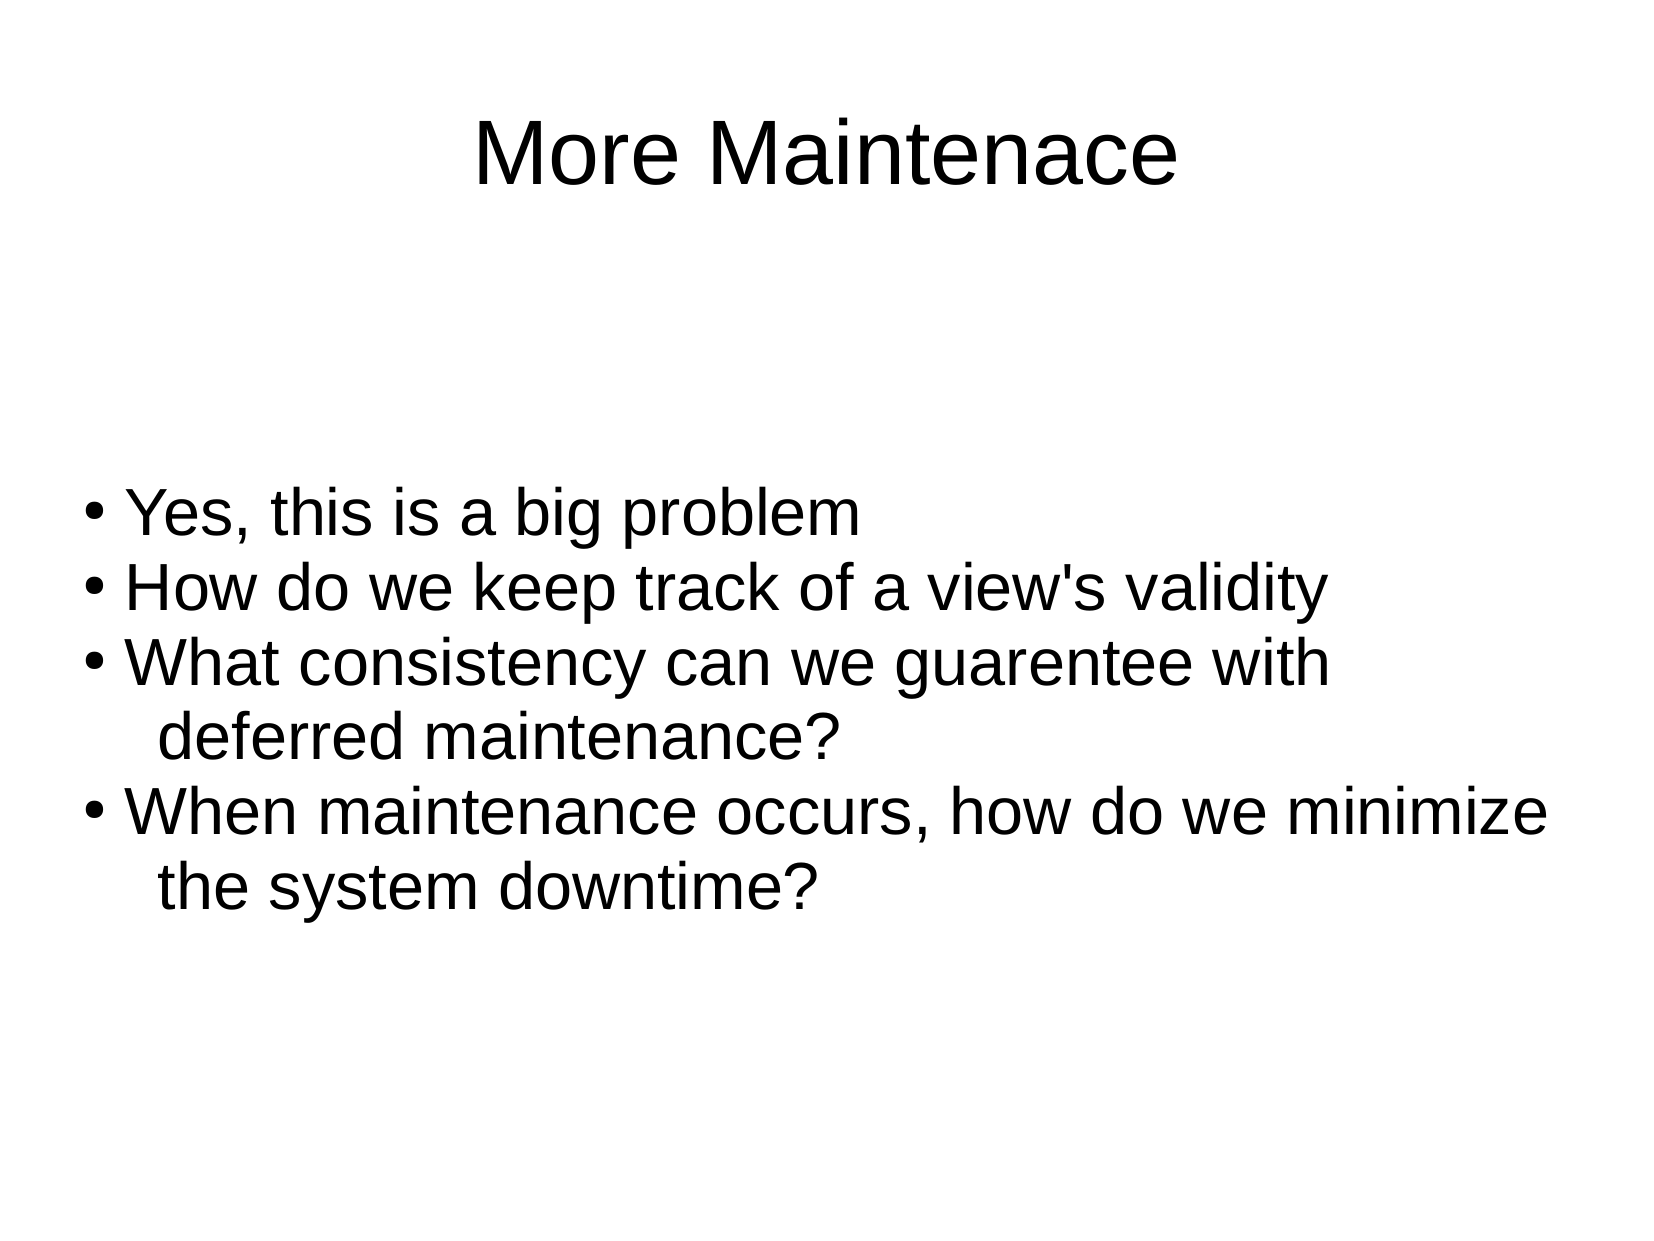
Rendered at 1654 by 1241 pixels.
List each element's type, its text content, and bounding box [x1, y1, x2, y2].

subtitle Yes, this is a big problem How do we keep track of a view's validity What consistency can we guarentee with deferred maintenance? When maintenance occurs, how do we minimize the system downtime? [82, 297, 1571, 1102]
title More Maintenace [82, 56, 1571, 250]
